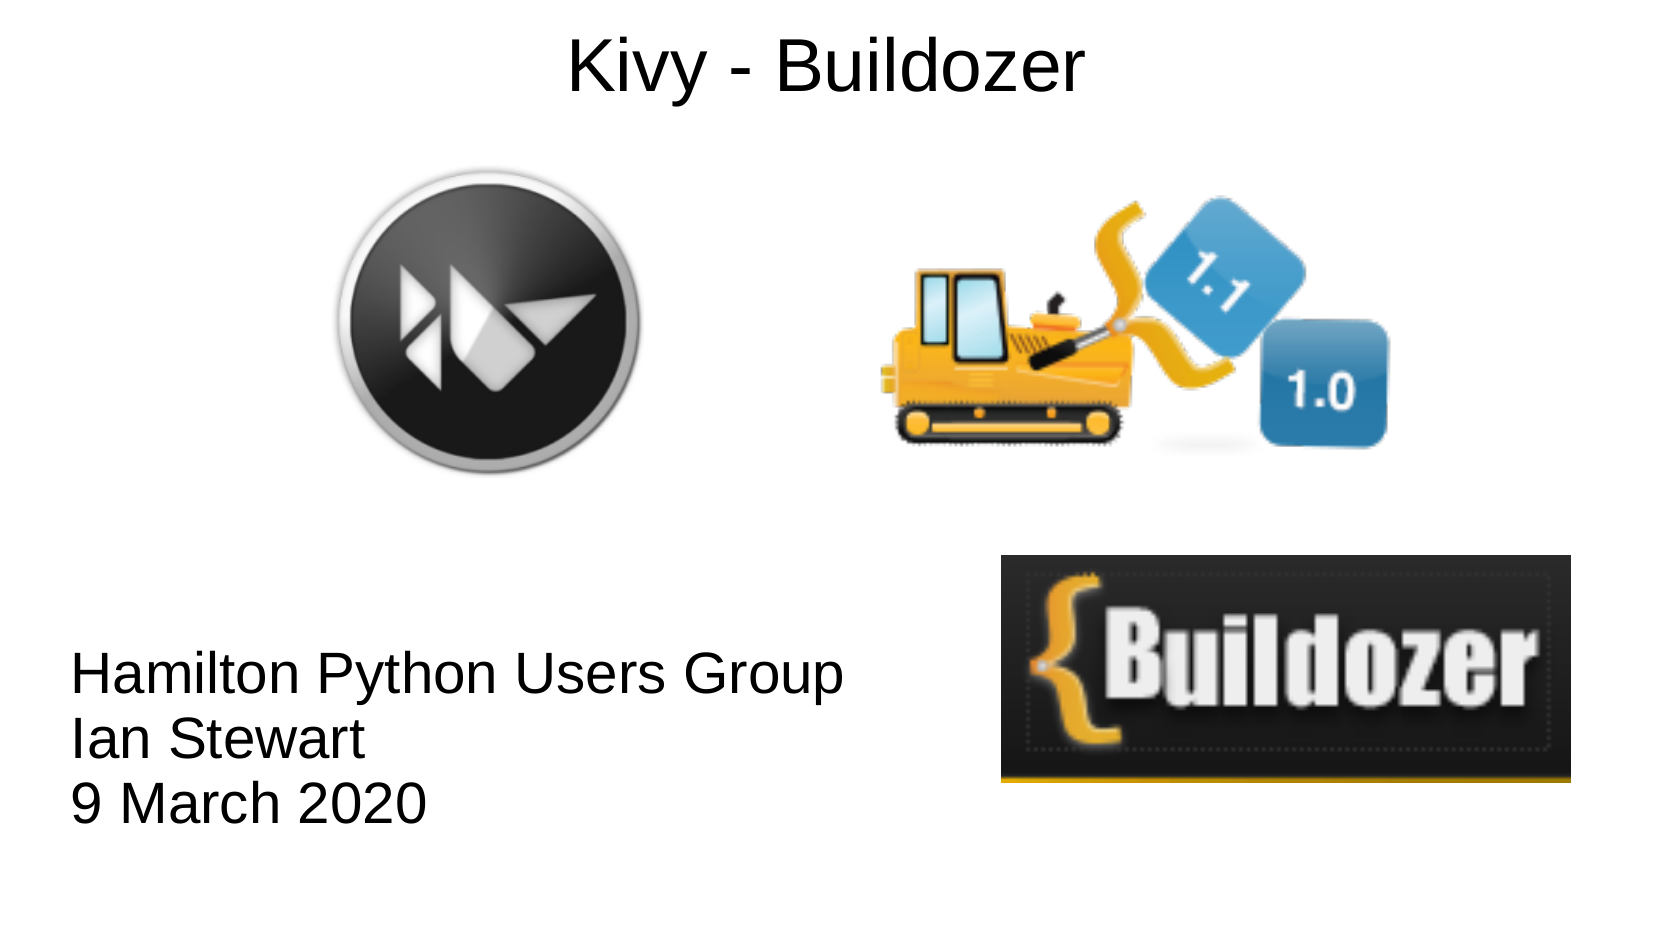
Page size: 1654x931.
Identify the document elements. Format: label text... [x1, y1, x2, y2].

picture [330, 165, 644, 478]
picture [1001, 555, 1571, 784]
picture [874, 194, 1399, 461]
subtitle Hamilton Python Users Group Ian Stewart 9 March 2020 [70, 608, 981, 869]
title Kivy - Buildozer [82, 11, 1571, 119]
